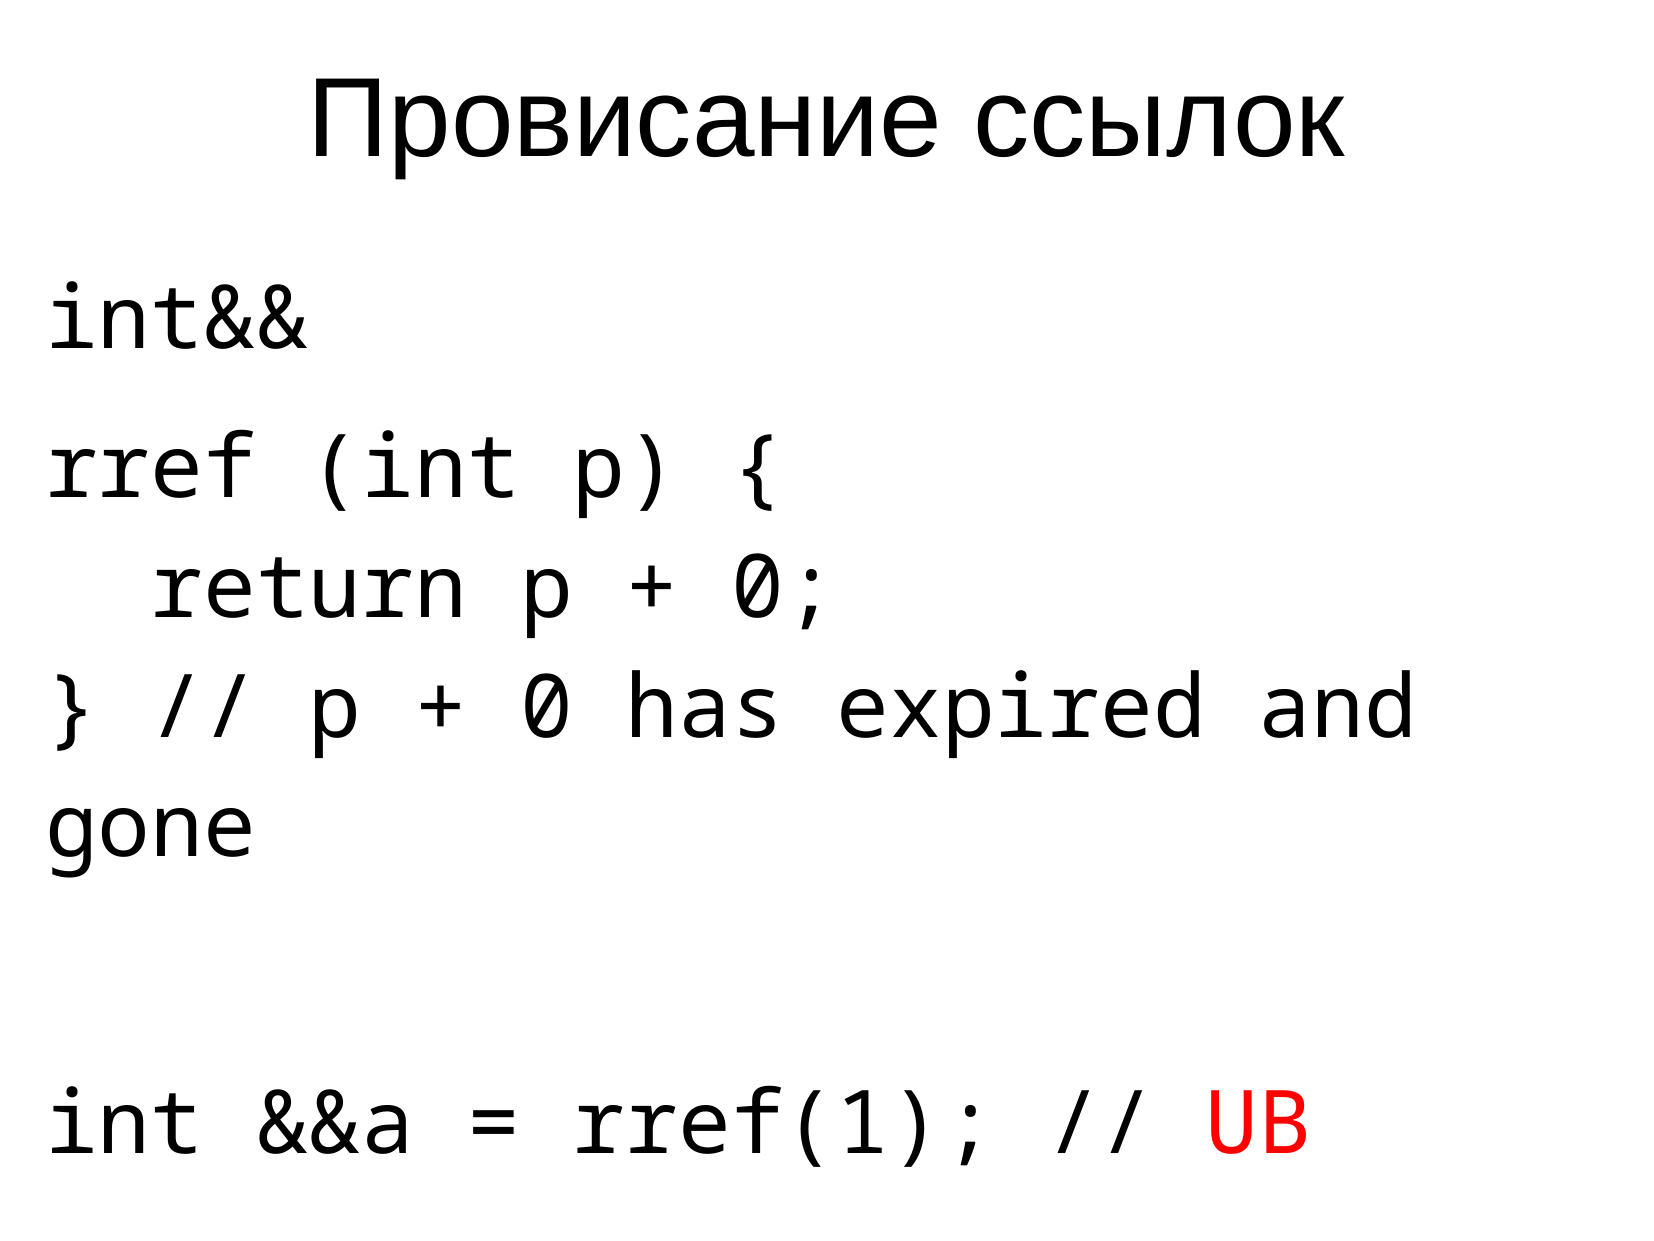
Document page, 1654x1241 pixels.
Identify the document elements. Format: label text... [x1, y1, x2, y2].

list int&& rref (int p) { return p + 0; } // p + 0 has expired and gone int &&a = rref(1); // UB [45, 255, 1583, 1186]
title Провисание ссылок [82, 13, 1571, 222]
